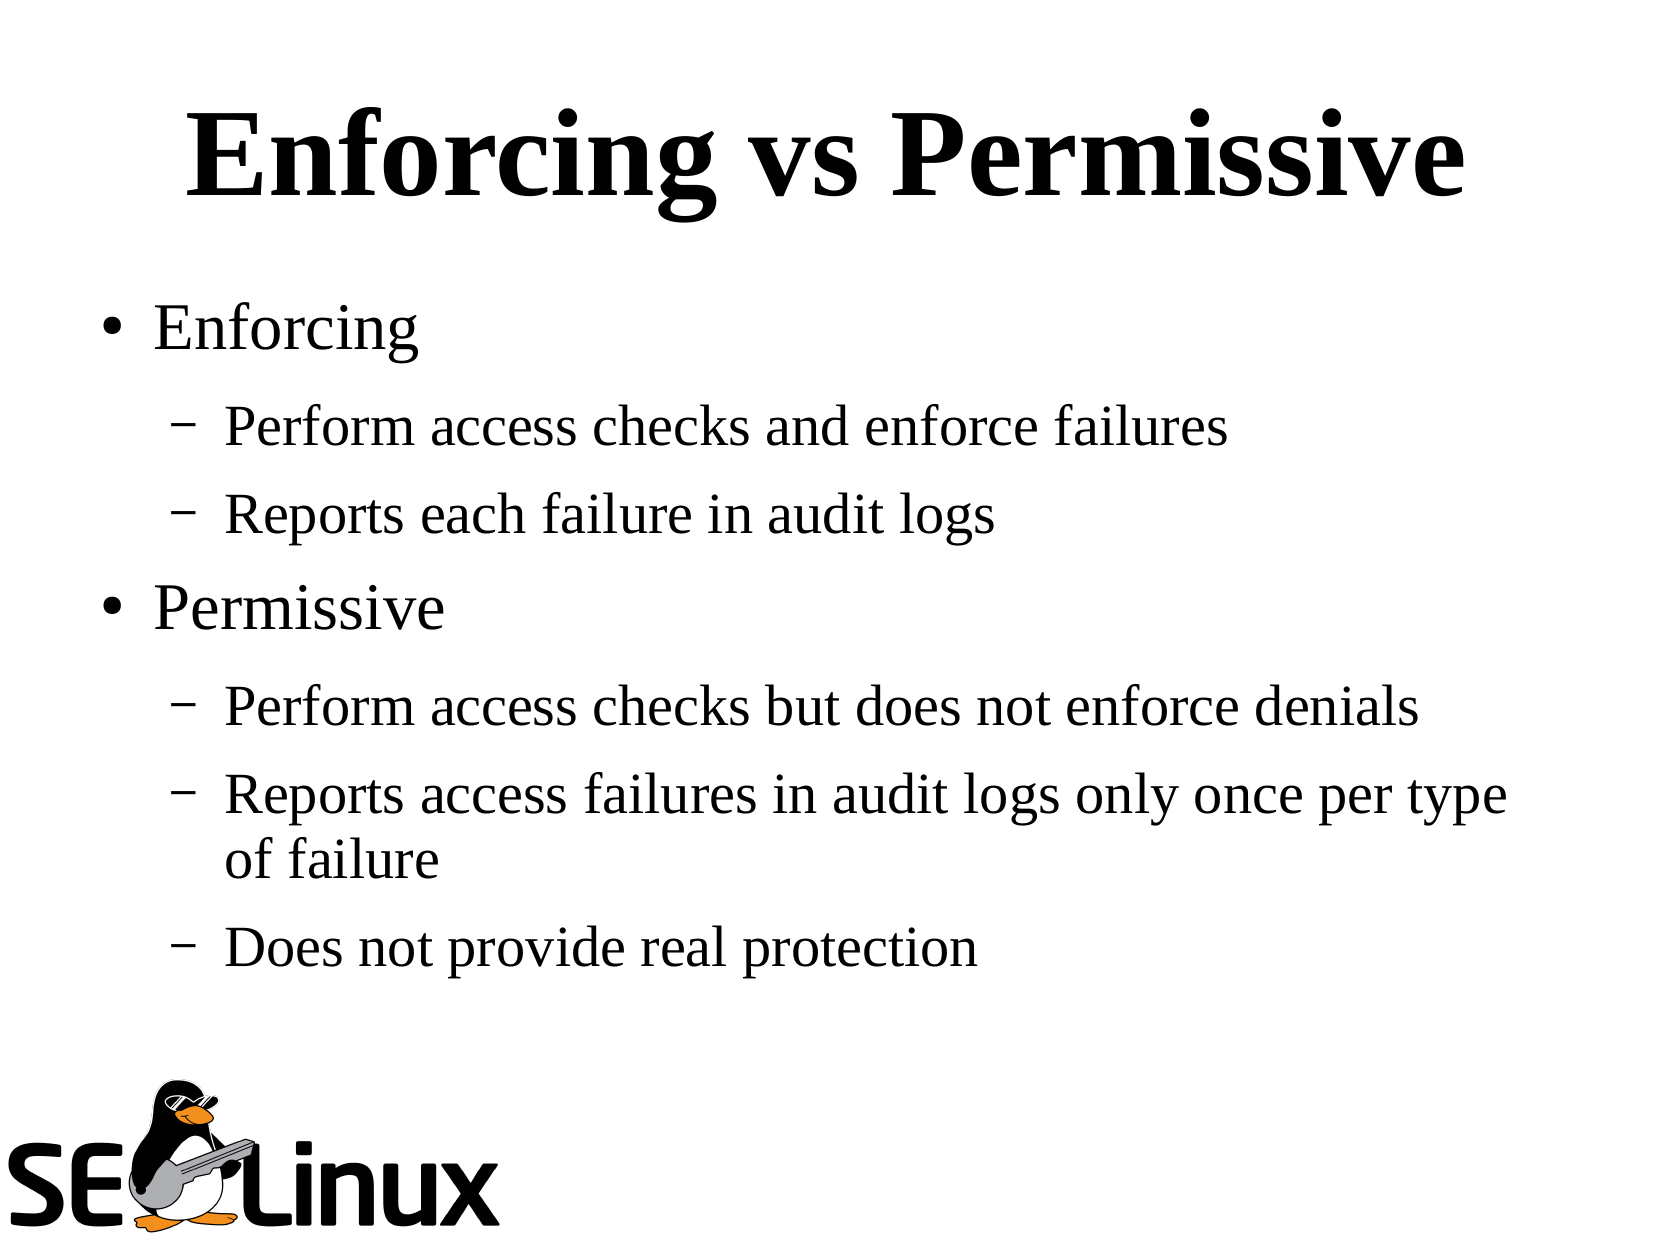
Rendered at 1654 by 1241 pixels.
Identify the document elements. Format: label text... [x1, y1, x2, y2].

list Enforcing Perform access checks and enforce failures Reports each failure in audit logs Permissive Perform access checks but does not enforce denials Reports access failures in audit logs only once per type of failure Does not provide real protection [82, 290, 1571, 1010]
title Enforcing vs Permissive [82, 49, 1571, 257]
picture [0, 919, 526, 1241]
